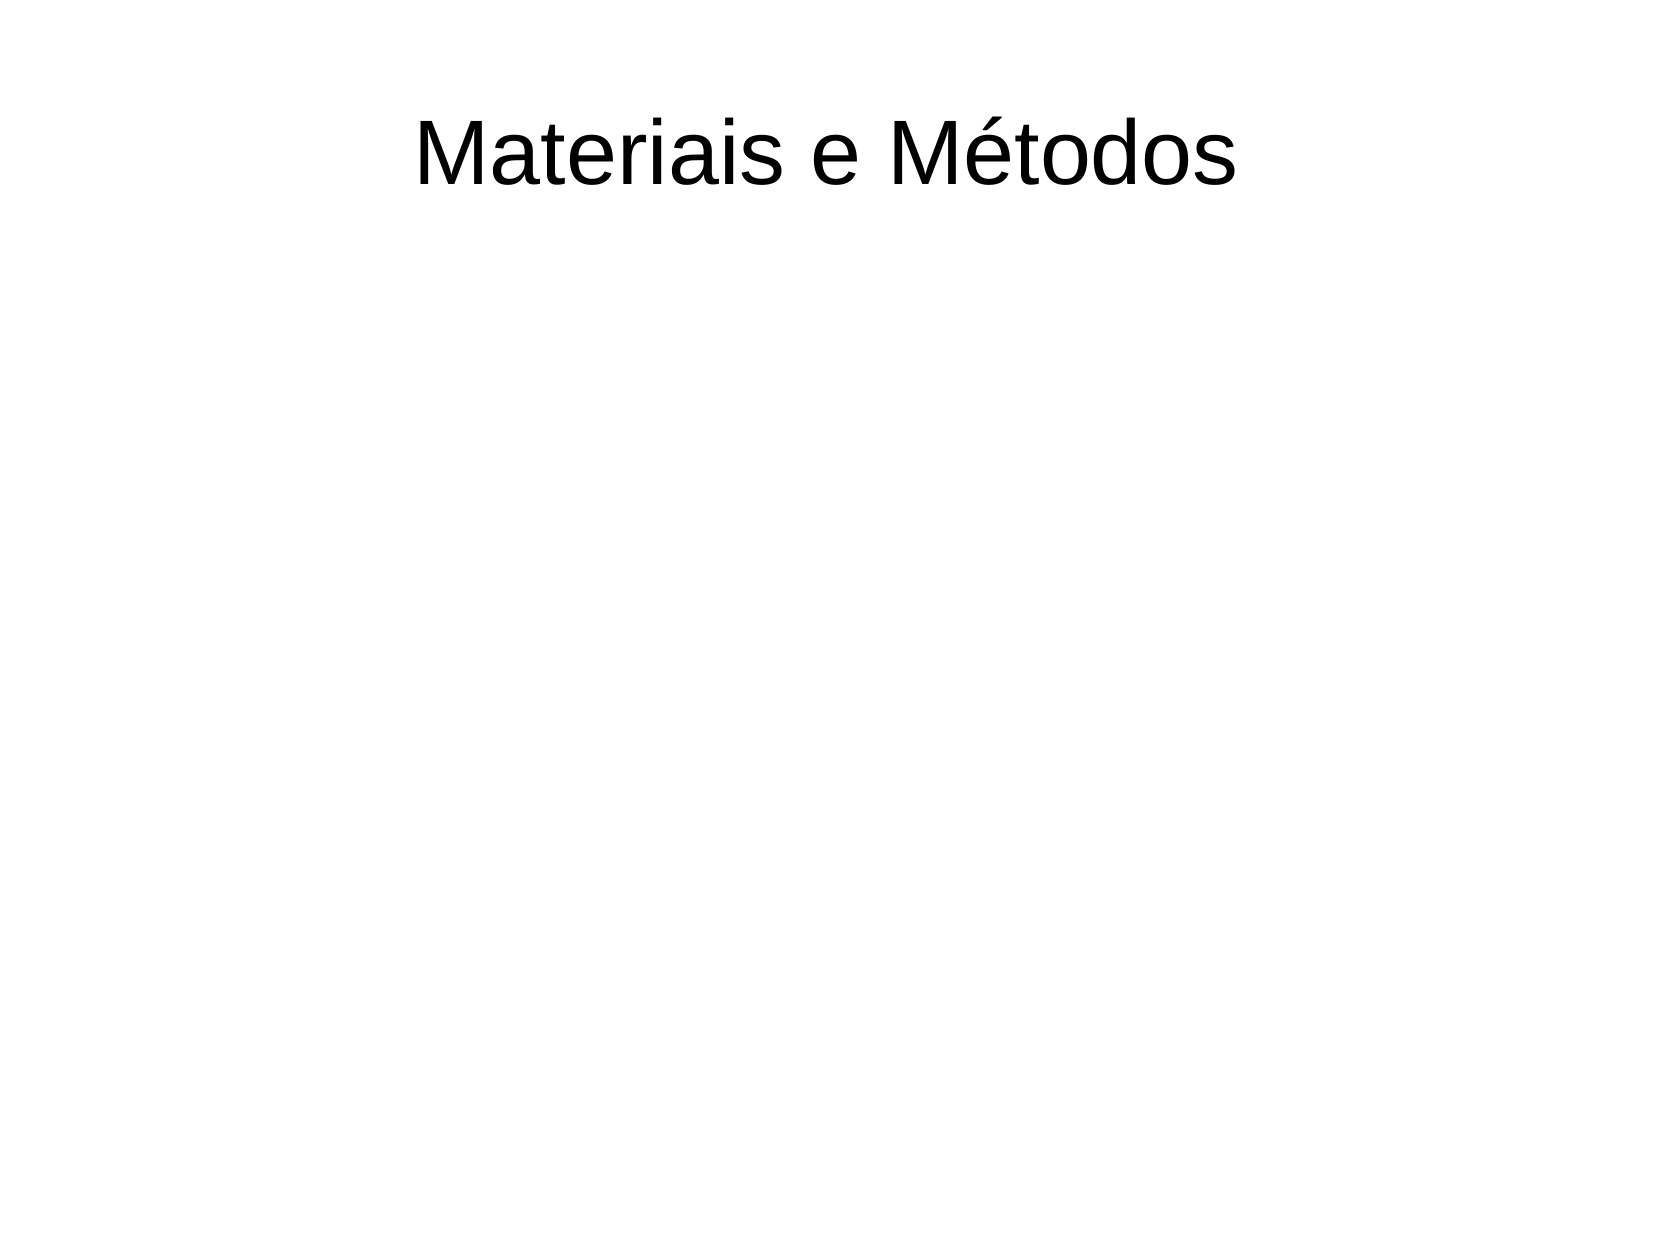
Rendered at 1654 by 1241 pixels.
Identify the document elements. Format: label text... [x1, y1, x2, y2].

title Materiais e Métodos [82, 49, 1571, 257]
